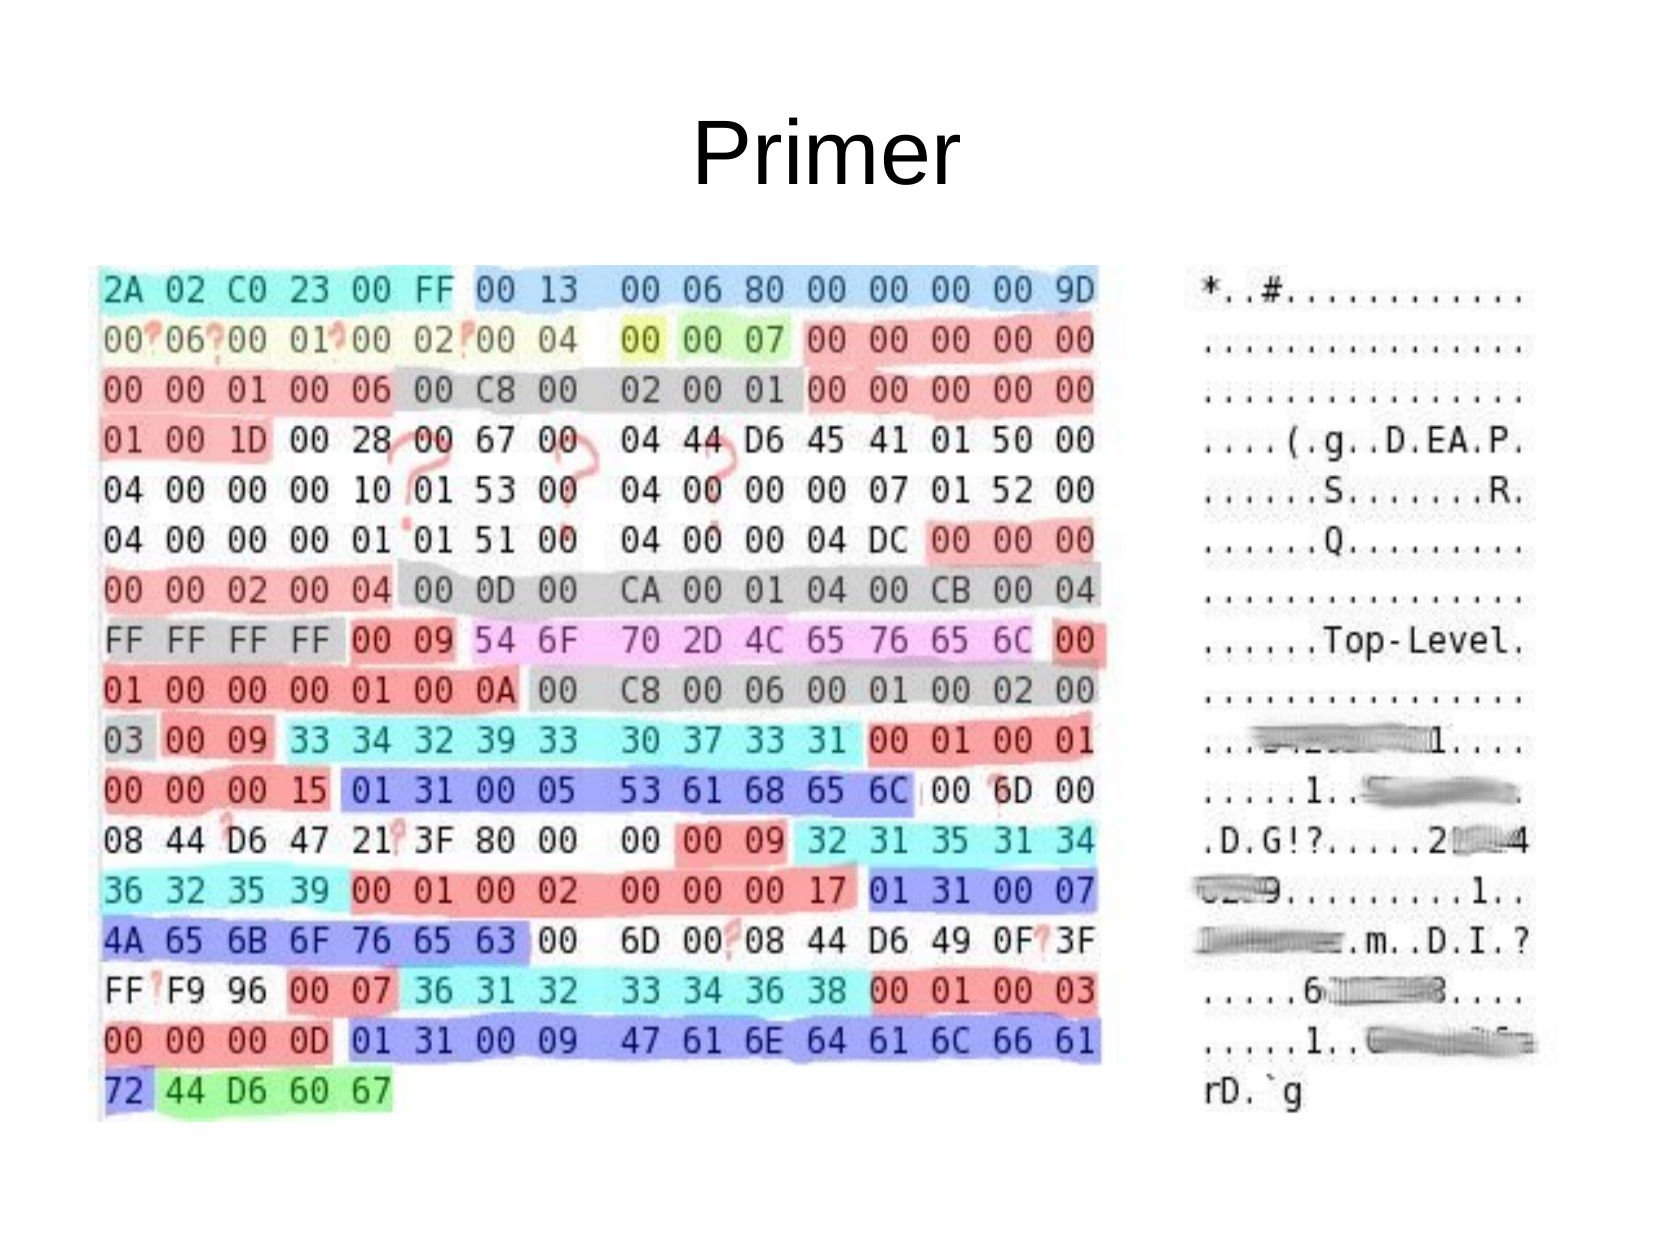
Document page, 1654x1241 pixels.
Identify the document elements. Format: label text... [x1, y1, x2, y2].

title Primer [82, 49, 1571, 257]
picture [88, 265, 1565, 1123]
